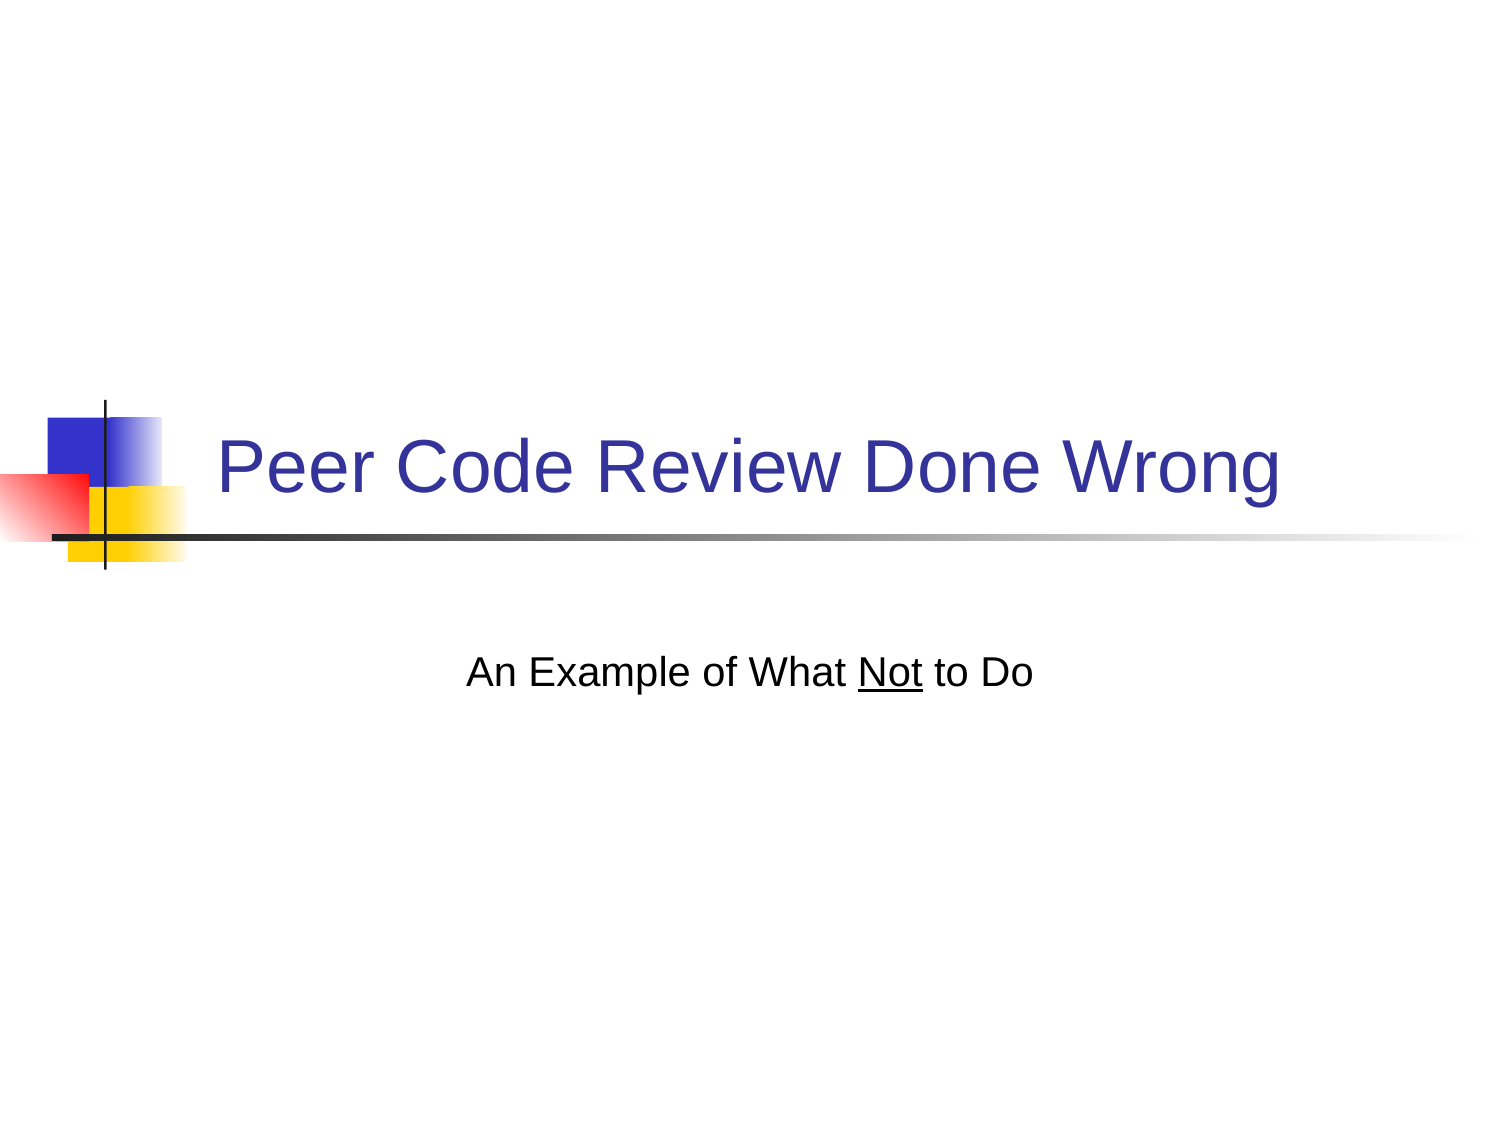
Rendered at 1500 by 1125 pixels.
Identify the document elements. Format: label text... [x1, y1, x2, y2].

title Peer Code Review Done Wrong [150, 274, 1351, 515]
subtitle An Example of What Not to Do [225, 637, 1276, 925]
